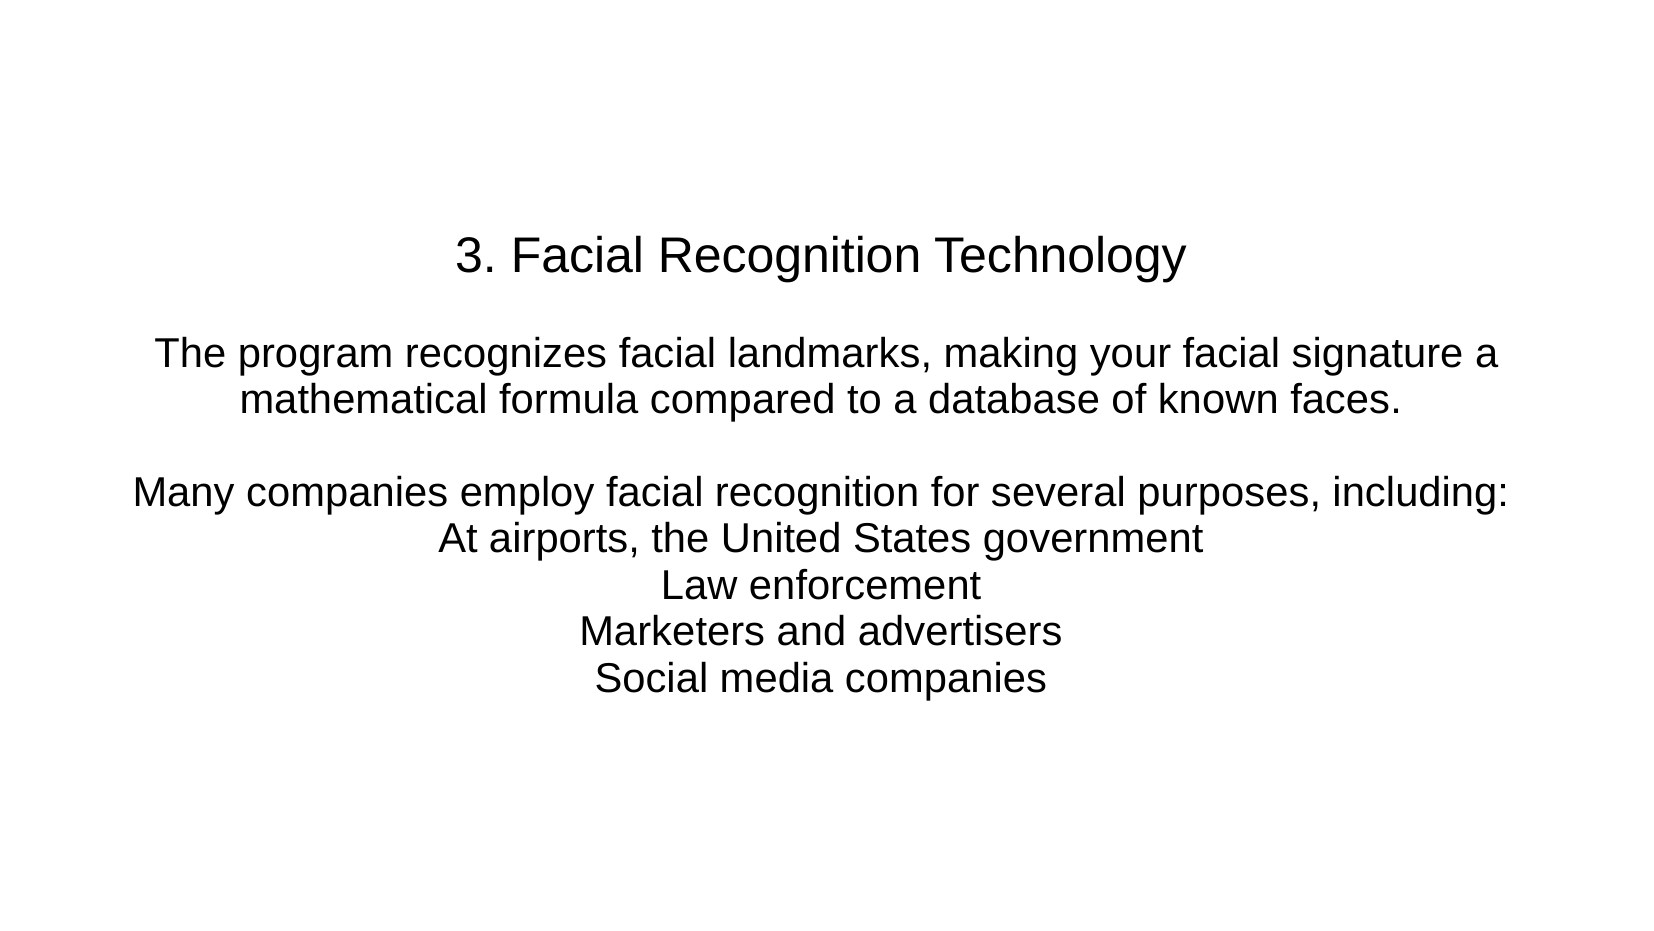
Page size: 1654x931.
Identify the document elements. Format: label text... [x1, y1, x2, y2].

subtitle 3. Facial Recognition Technology The program recognizes facial landmarks, making your facial signature a mathematical formula compared to a database of known faces. Many companies employ facial recognition for several purposes, including: At airports, the United States government Law enforcement Marketers and advertisers Social media companies [82, 217, 1571, 758]
